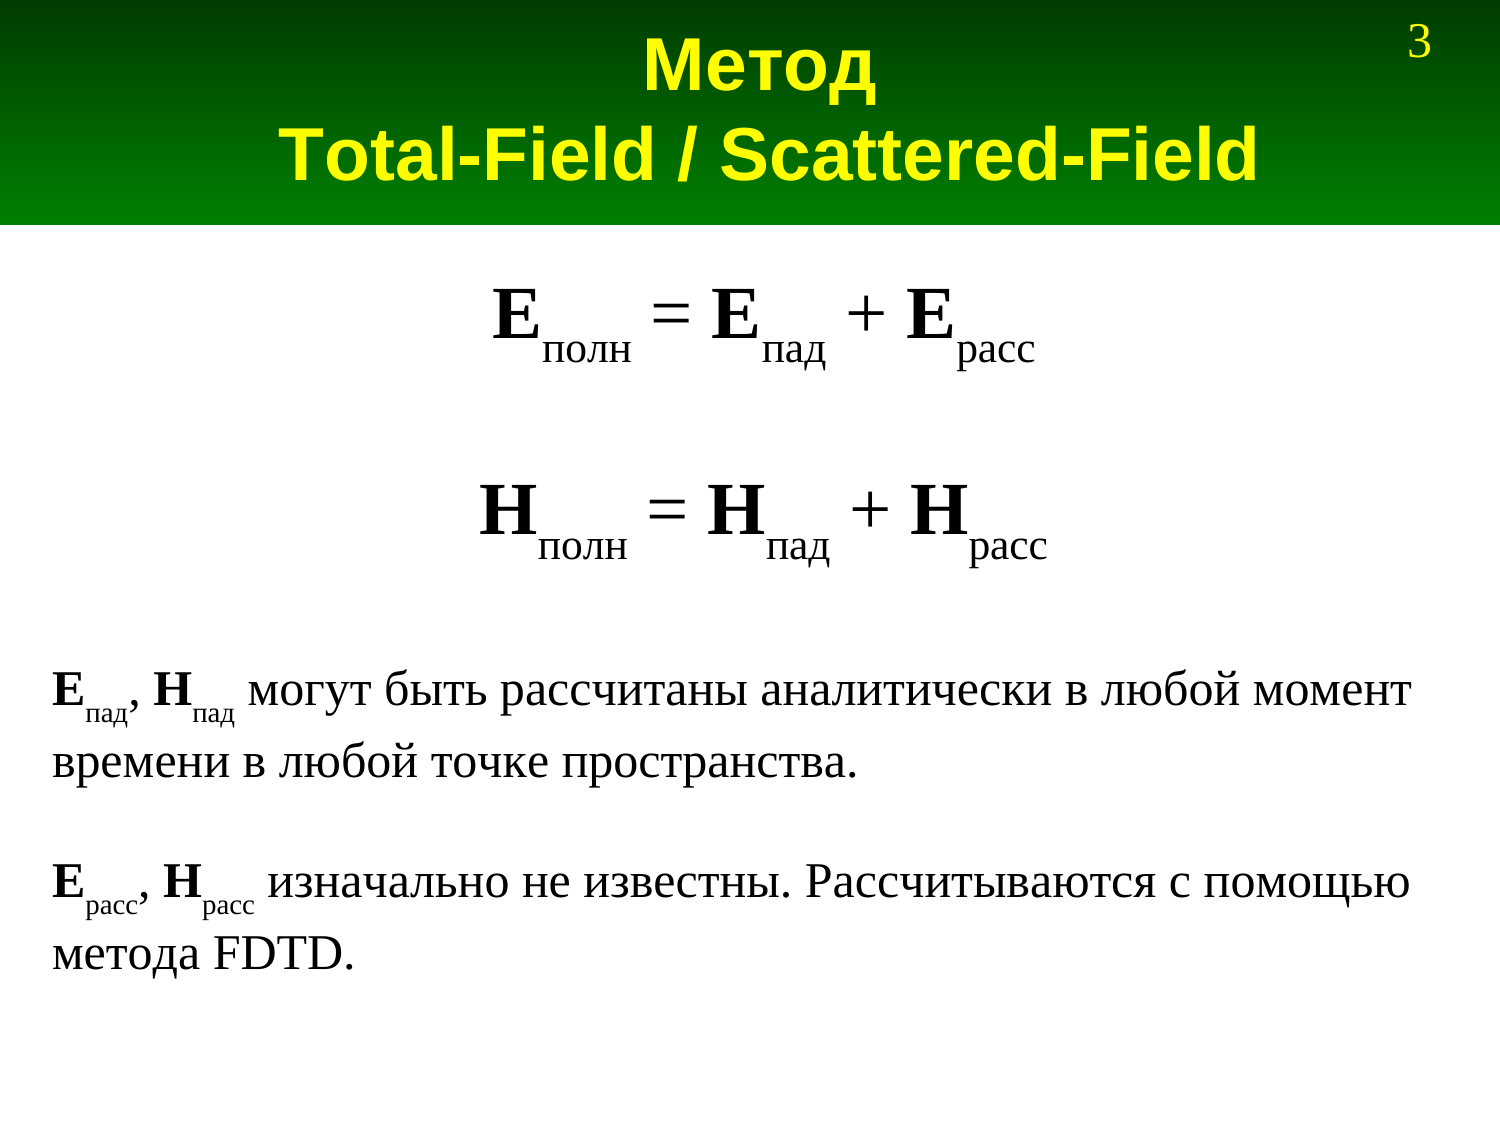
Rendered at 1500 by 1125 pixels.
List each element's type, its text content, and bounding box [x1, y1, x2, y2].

title Метод Total-Field / Scattered-Field [100, 7, 1441, 204]
text_box Eполн = Eпад + Eрасс [477, 255, 1051, 380]
text_box Eпад, Hпад могут быть рассчитаны аналитически в любой момент времени в любой точке пространства. Eрасс, Hрасс изначально не известны. Рассчитываются с помощью метода FDTD. [37, 648, 1462, 988]
text_box Hполн = Hпад + Hрасс [465, 451, 1063, 576]
